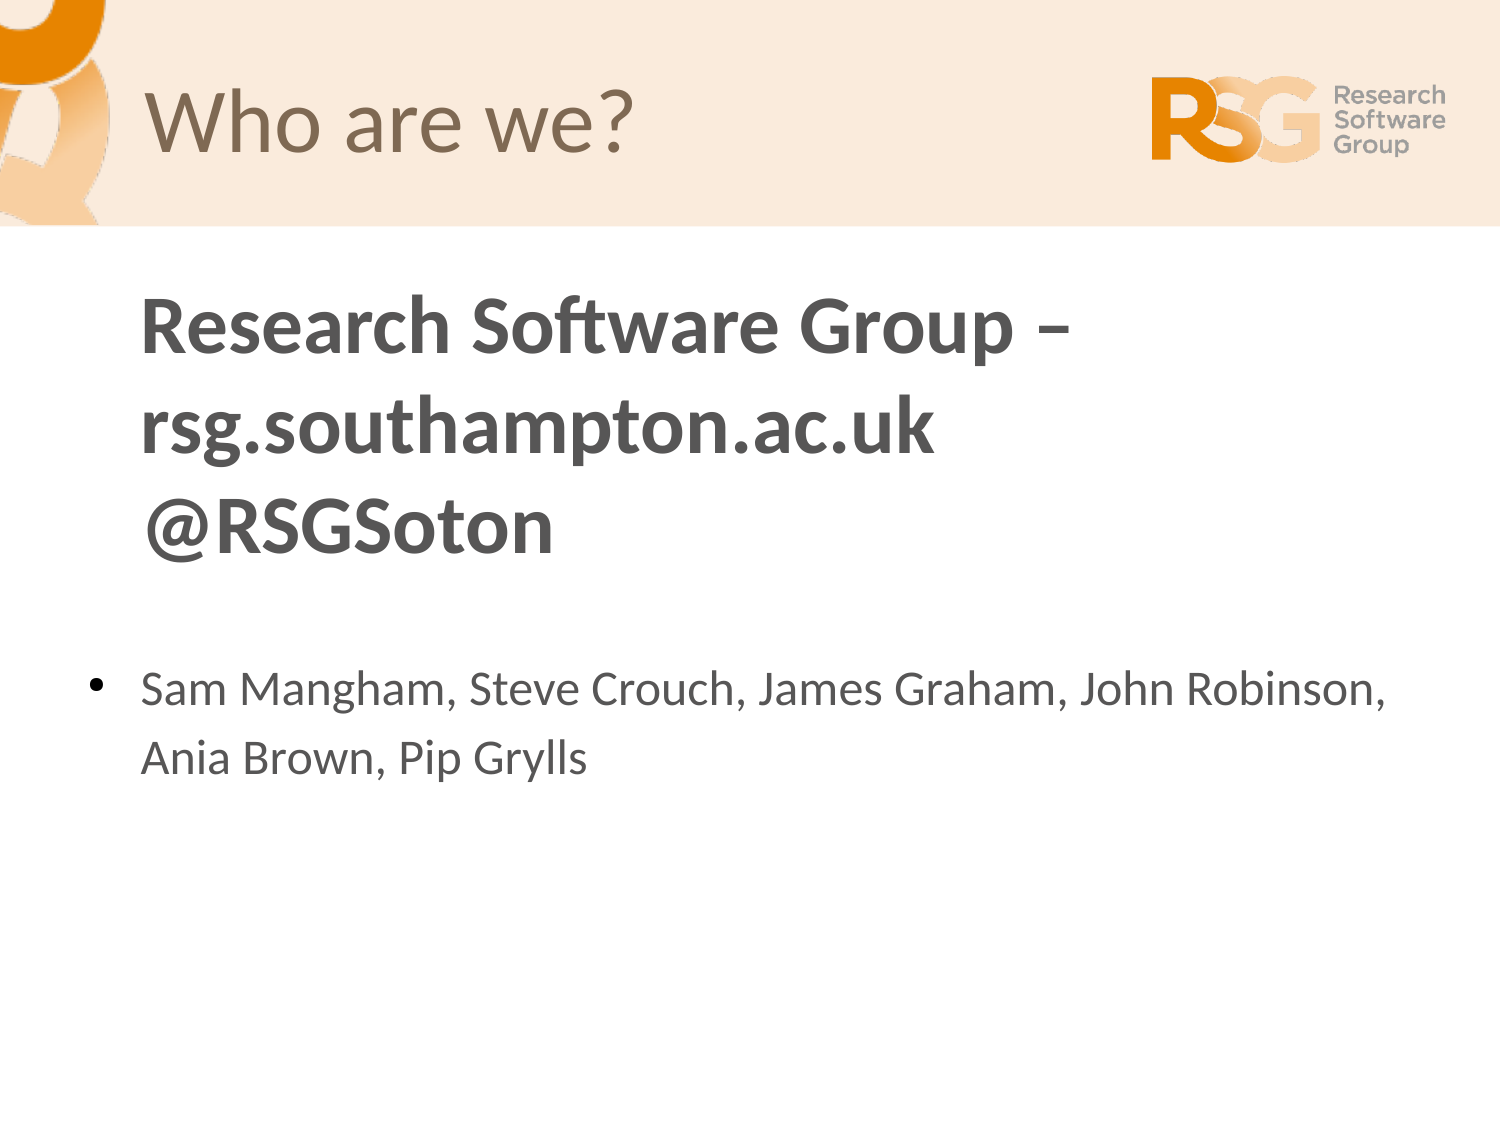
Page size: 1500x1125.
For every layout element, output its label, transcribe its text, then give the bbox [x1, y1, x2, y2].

list Research Software Group – rsg.southampton.ac.uk @RSGSoton Sam Mangham, Steve Crouch, James Graham, John Robinson, Ania Brown, Pip Grylls [54, 262, 1425, 1123]
picture [1100, 27, 1497, 212]
picture [0, 0, 113, 225]
title Who are we? [129, 21, 1128, 210]
